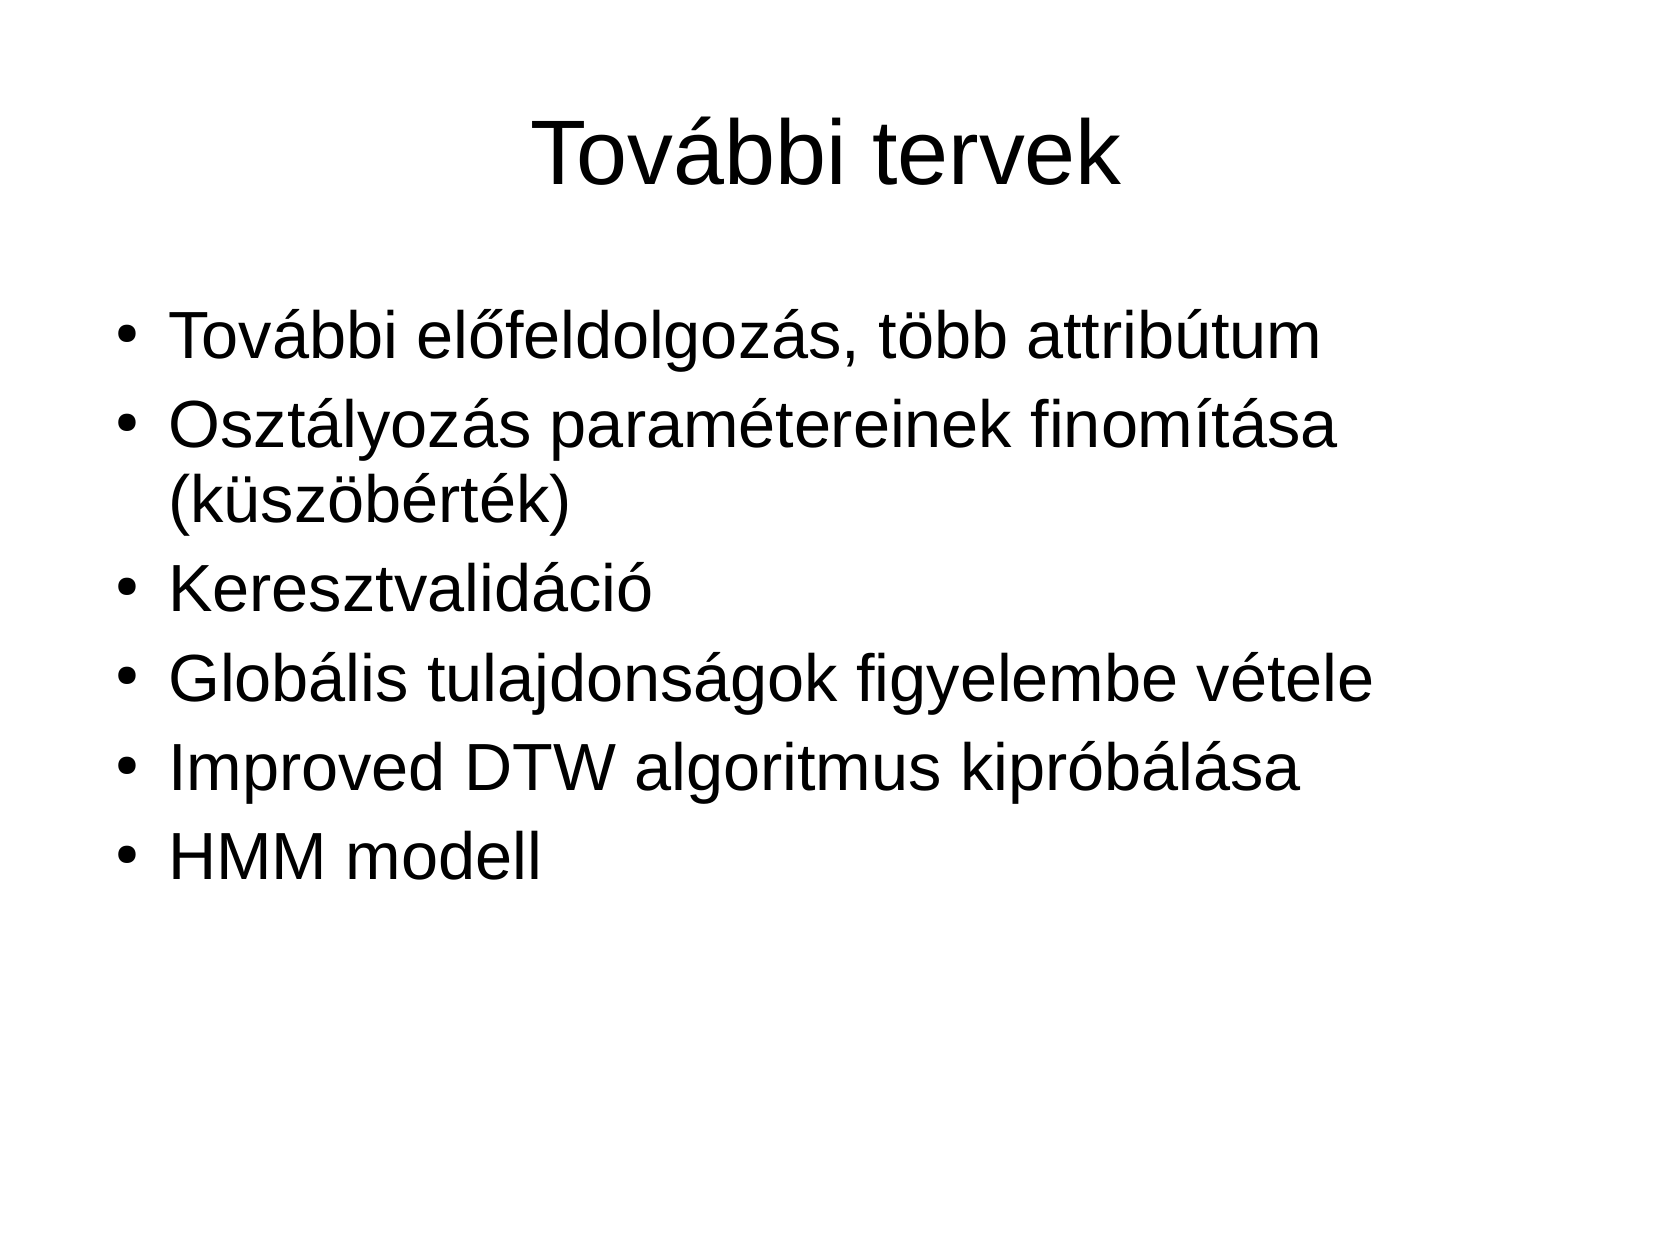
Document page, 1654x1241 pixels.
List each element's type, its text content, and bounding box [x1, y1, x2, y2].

list További előfeldolgozás, több attribútum Osztályozás paramétereinek finomítása (küszöbérték) Keresztvalidáció Globális tulajdonságok figyelembe vétele Improved DTW algoritmus kipróbálása HMM modell [82, 290, 1571, 1109]
title További tervek [82, 49, 1571, 257]
